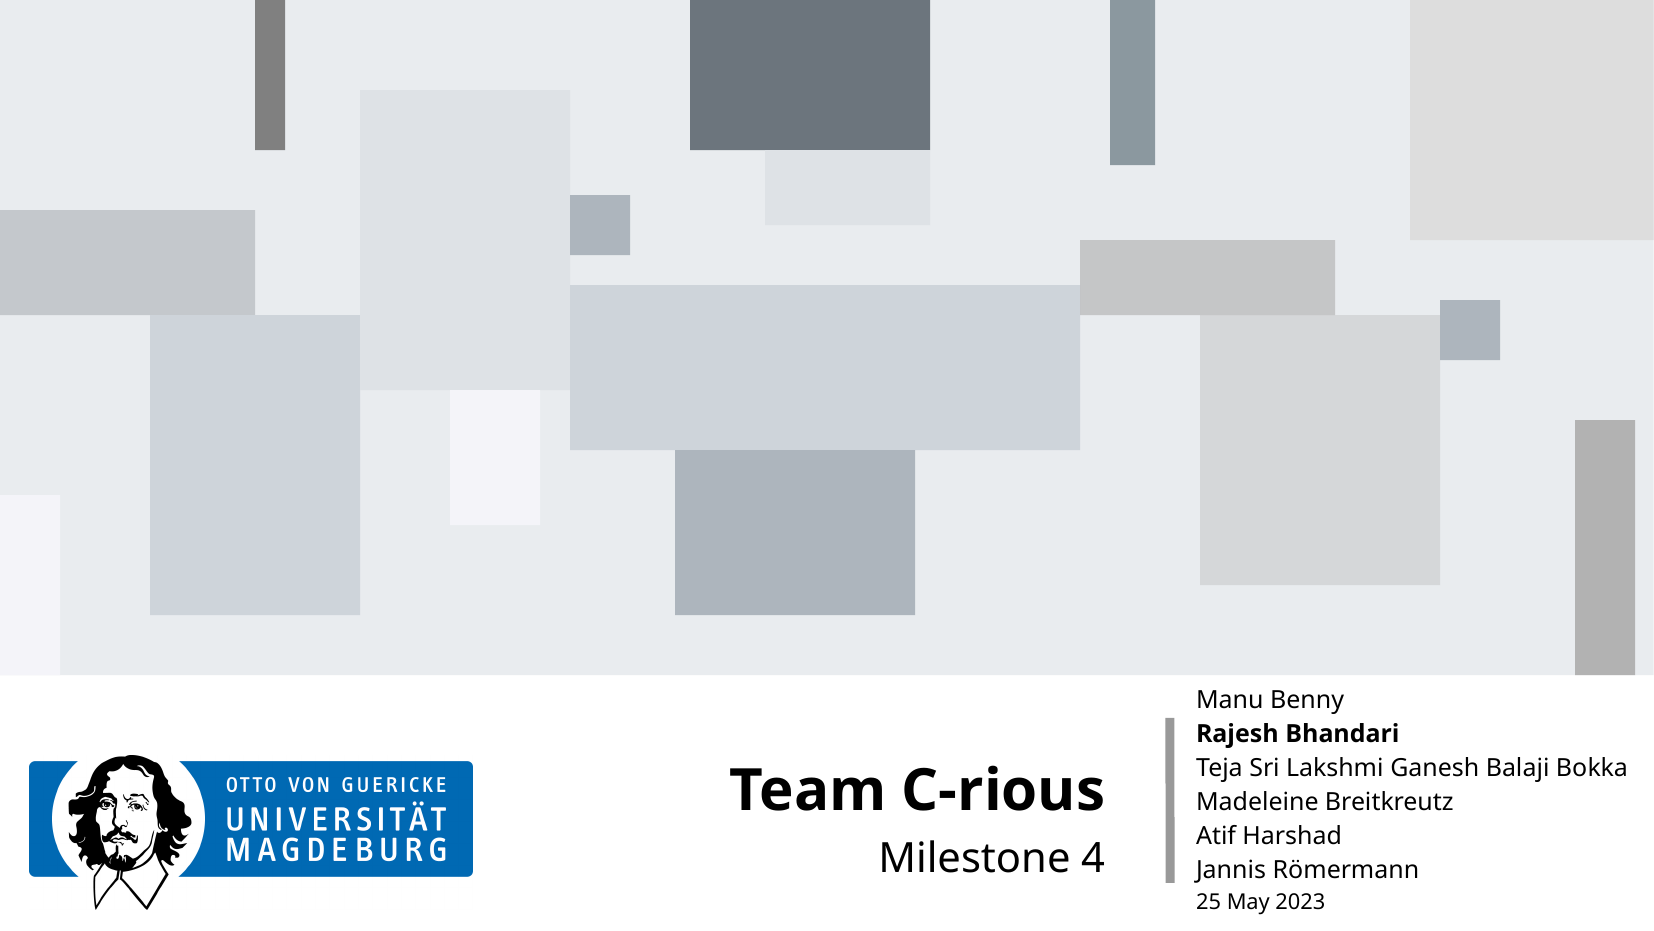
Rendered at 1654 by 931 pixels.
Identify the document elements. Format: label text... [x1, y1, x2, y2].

text_box Team C-rious Milestone 4 [715, 740, 1131, 894]
picture [29, 755, 473, 910]
text_box Manu Benny Rajesh Bhandari Teja Sri Lakshmi Ganesh Balaji Bokka Madeleine Breitkreutz Atif Harshad Jannis Römermann 25 May 2023 [1181, 674, 1654, 926]
